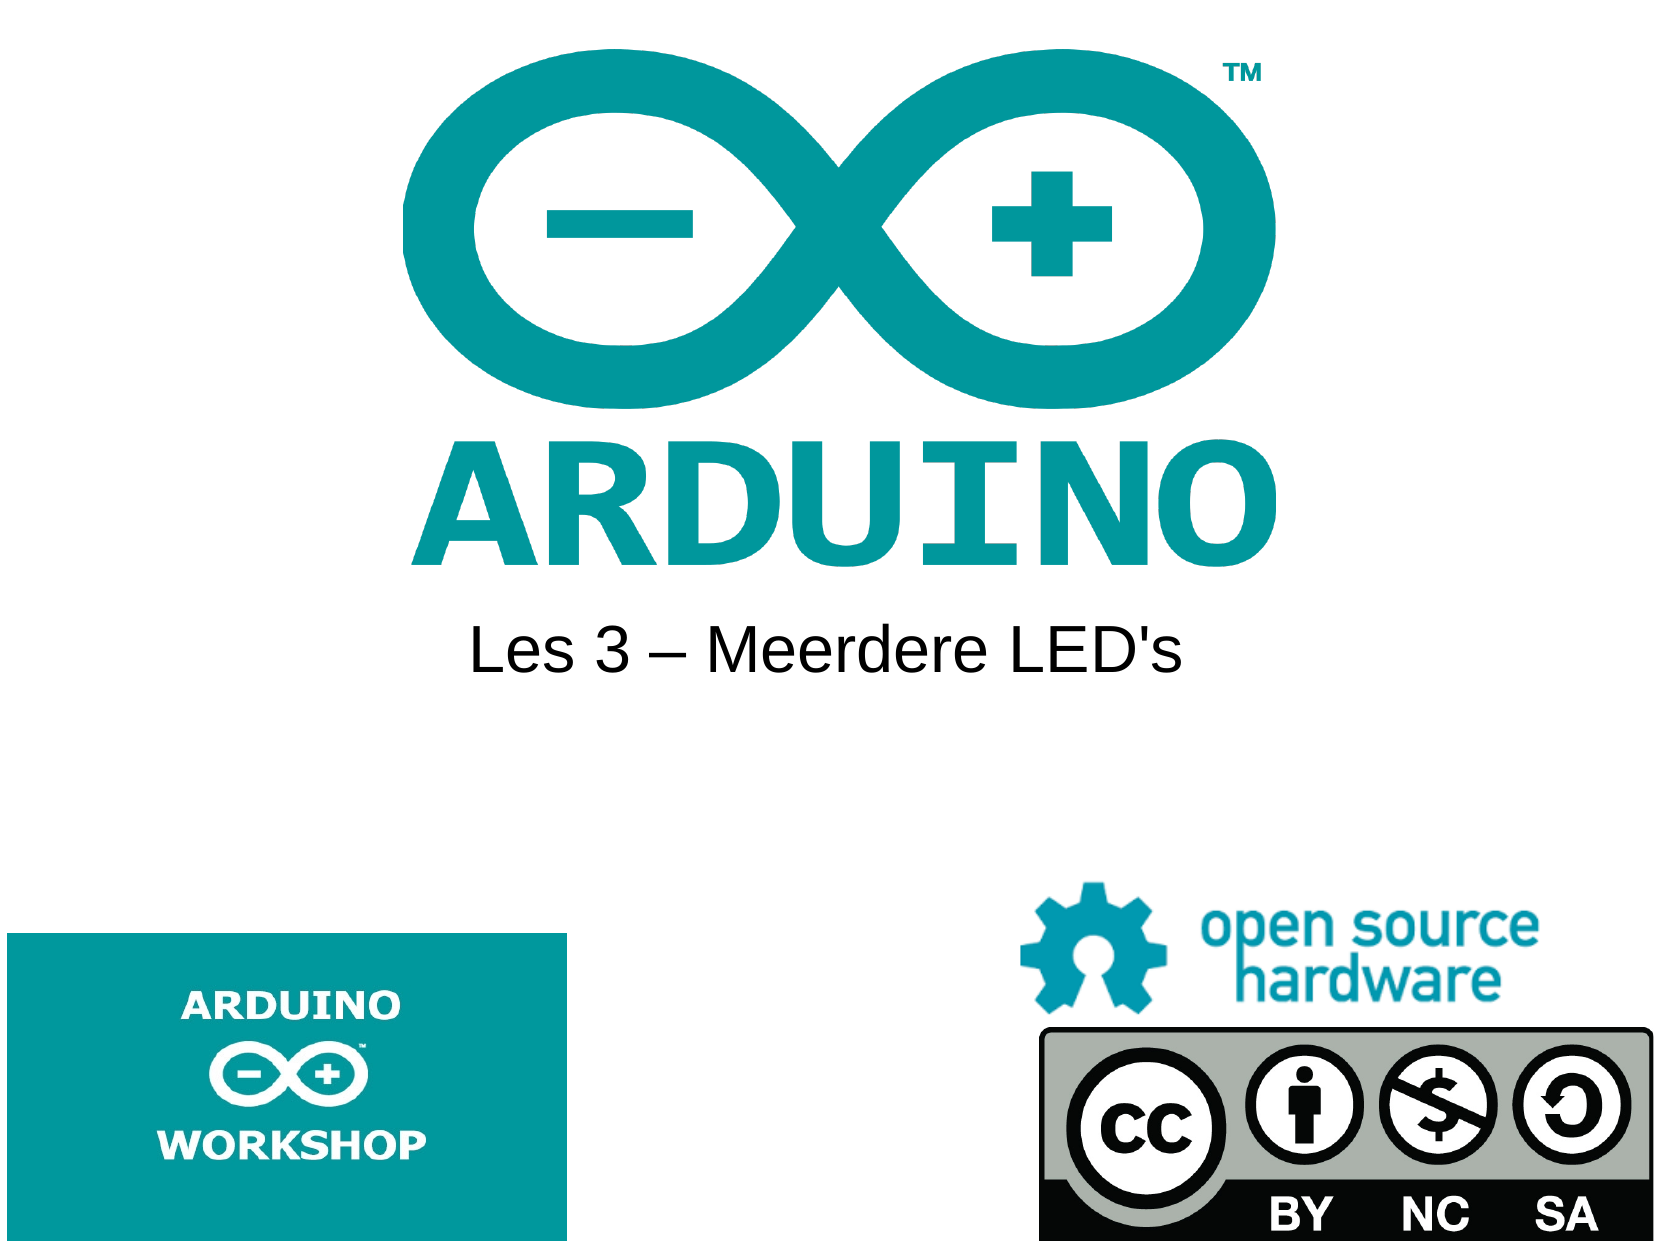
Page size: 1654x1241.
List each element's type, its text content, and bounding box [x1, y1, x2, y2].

picture [403, 49, 1276, 567]
subtitle Les 3 – Meerdere LED's [82, 89, 1571, 1211]
picture [7, 933, 567, 1241]
picture [980, 850, 1654, 1241]
